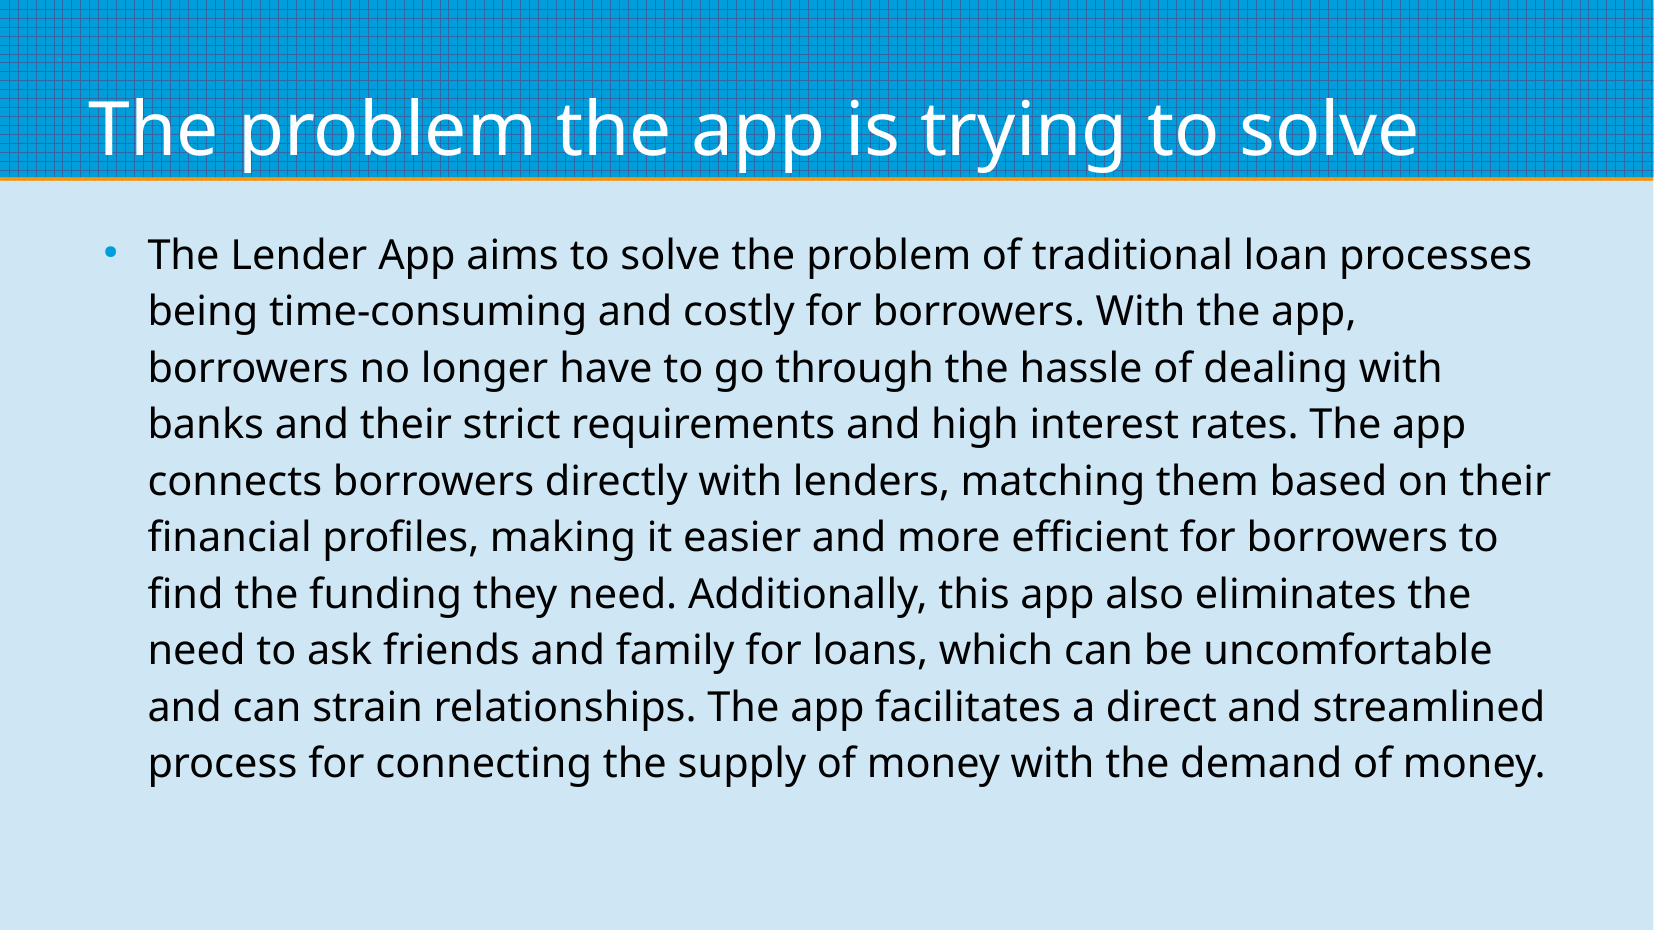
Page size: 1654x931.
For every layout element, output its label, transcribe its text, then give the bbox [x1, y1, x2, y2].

title The problem the app is trying to solve [88, 14, 1565, 178]
list The Lender App aims to solve the problem of traditional loan processes being time-consuming and costly for borrowers. With the app, borrowers no longer have to go through the hassle of dealing with banks and their strict requirements and high interest rates. The app connects borrowers directly with lenders, matching them based on their financial profiles, making it easier and more efficient for borrowers to find the funding they need. Additionally, this app also eliminates the need to ask friends and family for loans, which can be uncomfortable and can strain relationships. The app facilitates a direct and streamlined process for connecting the supply of money with the demand of money. [88, 225, 1565, 801]
